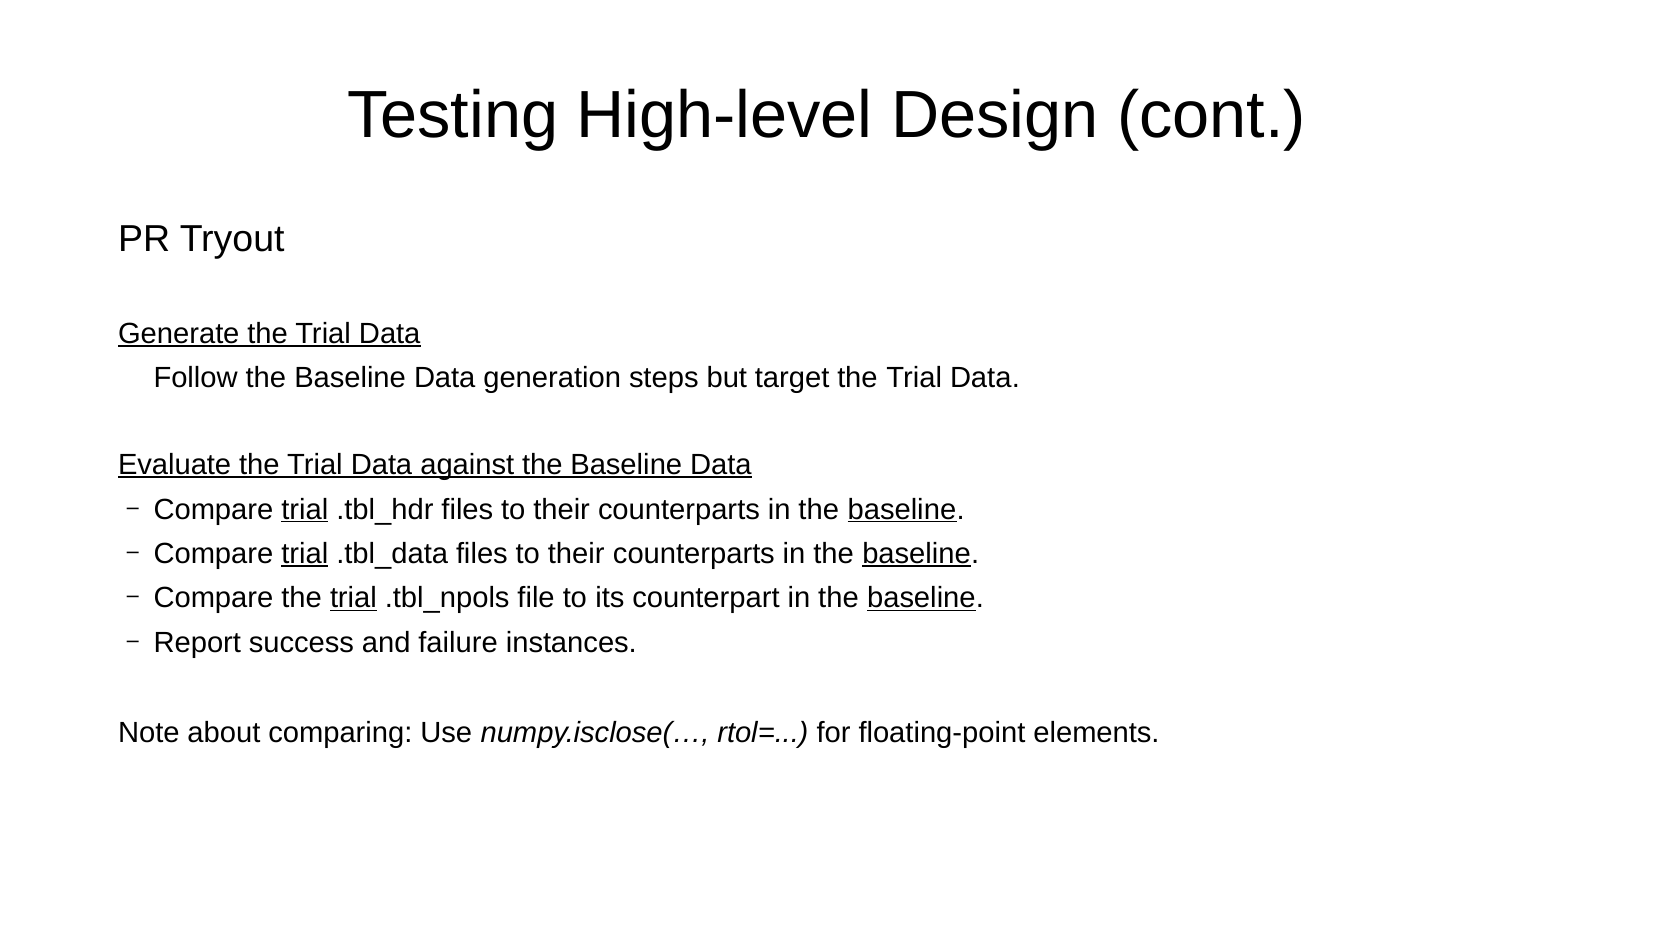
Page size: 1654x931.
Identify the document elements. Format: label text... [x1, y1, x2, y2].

list PR Tryout Generate the Trial Data Follow the Baseline Data generation steps but target the Trial Data. Evaluate the Trial Data against the Baseline Data Compare trial .tbl_hdr files to their counterparts in the baseline. Compare trial .tbl_data files to their counterparts in the baseline. Compare the trial .tbl_npols file to its counterpart in the baseline. Report success and failure instances. Note about comparing: Use numpy.isclose(…, rtol=...) for floating-point elements. [82, 217, 1571, 758]
title Testing High-level Design (cont.) [82, 37, 1571, 193]
